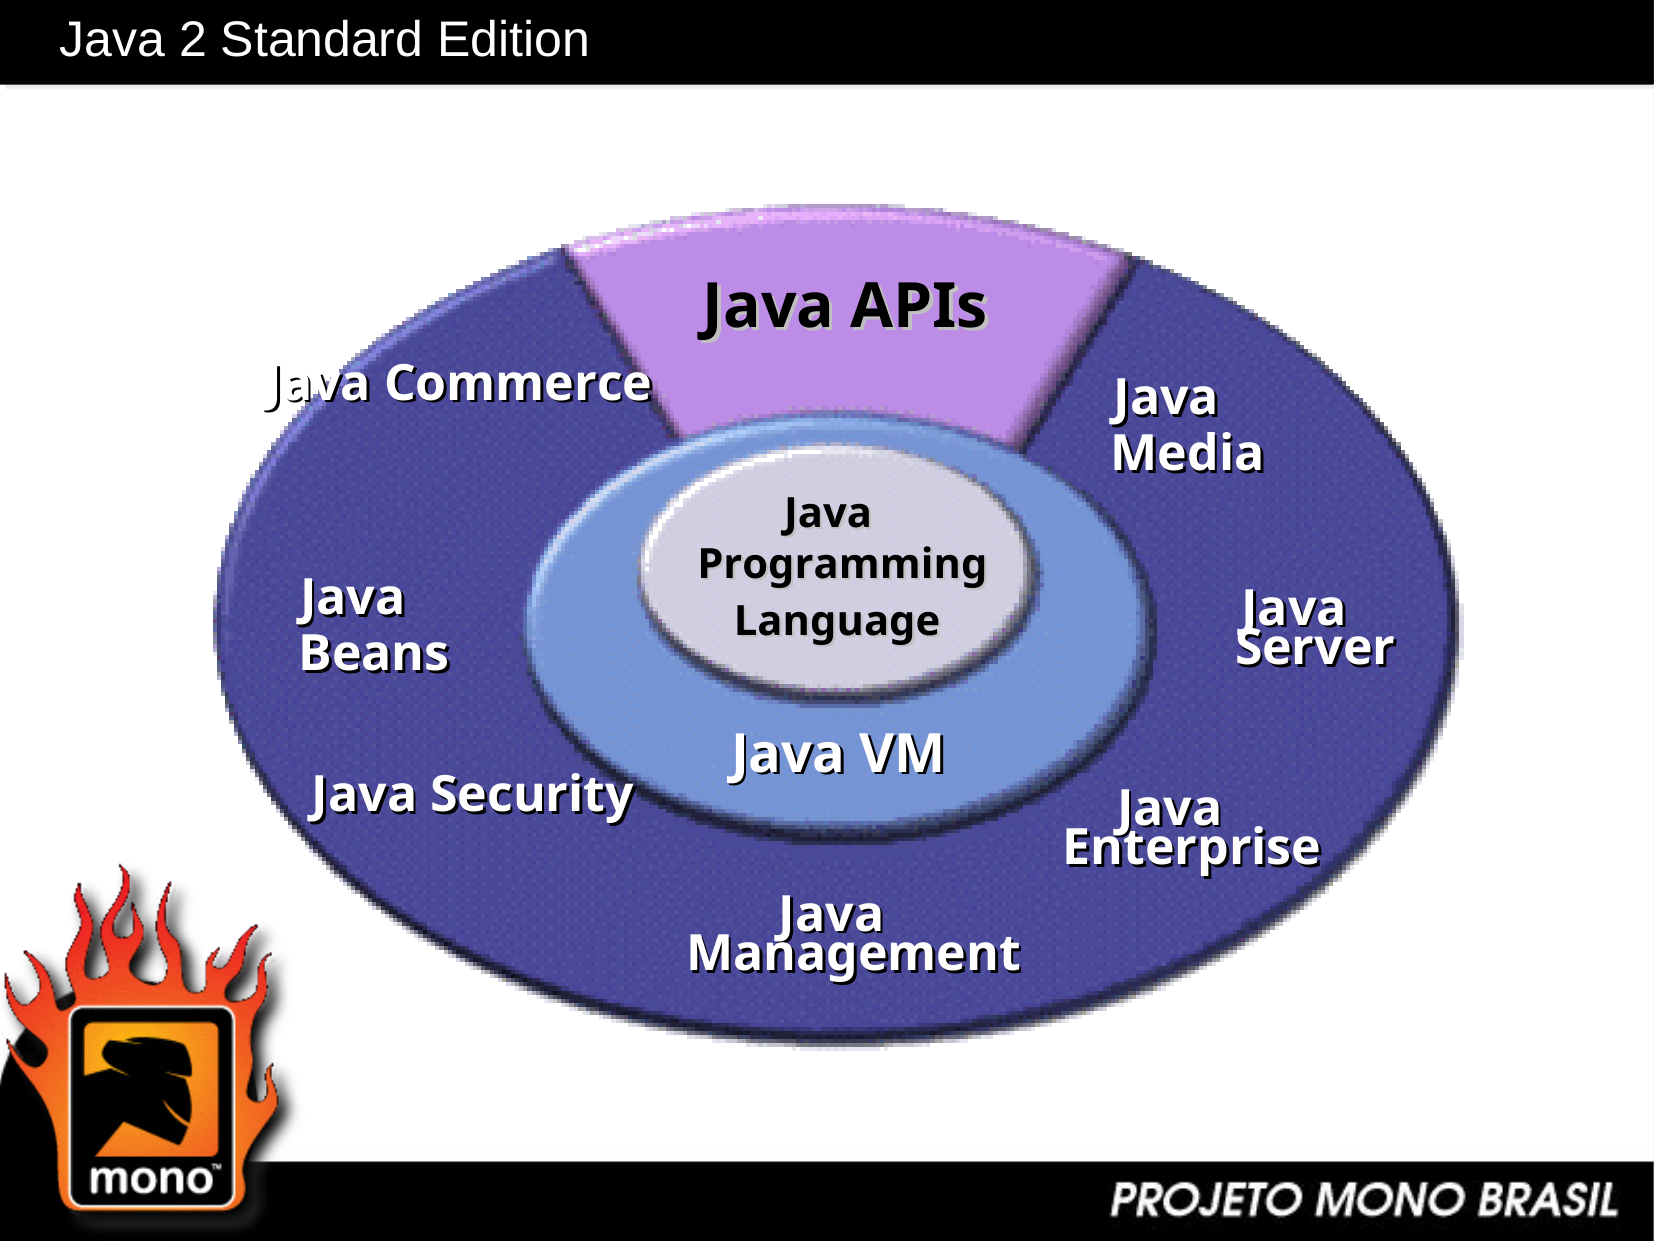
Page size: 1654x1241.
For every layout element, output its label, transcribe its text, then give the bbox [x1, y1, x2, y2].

text_box Java [1042, 359, 1304, 415]
text_box Java [229, 559, 490, 615]
picture [0, 85, 1654, 1241]
text_box Java [1170, 570, 1431, 609]
title Java 2 Standard Edition [59, 0, 1472, 83]
text_box Media [1039, 415, 1336, 491]
text_box Java Security [241, 756, 706, 832]
text_box Beans [227, 615, 521, 691]
text_box Java [1046, 770, 1307, 809]
text_box Java [708, 876, 969, 915]
text_box Enterprise [991, 809, 1393, 885]
text_box Java Commerce [195, 345, 724, 420]
text_box Management [615, 915, 1092, 991]
text_box Server [1164, 609, 1467, 685]
text_box Java [713, 479, 944, 530]
text_box Language [663, 587, 1012, 653]
text_box Java VM [660, 712, 1017, 793]
text_box Programming [626, 530, 1059, 596]
text_box Java APIs [631, 260, 1060, 350]
